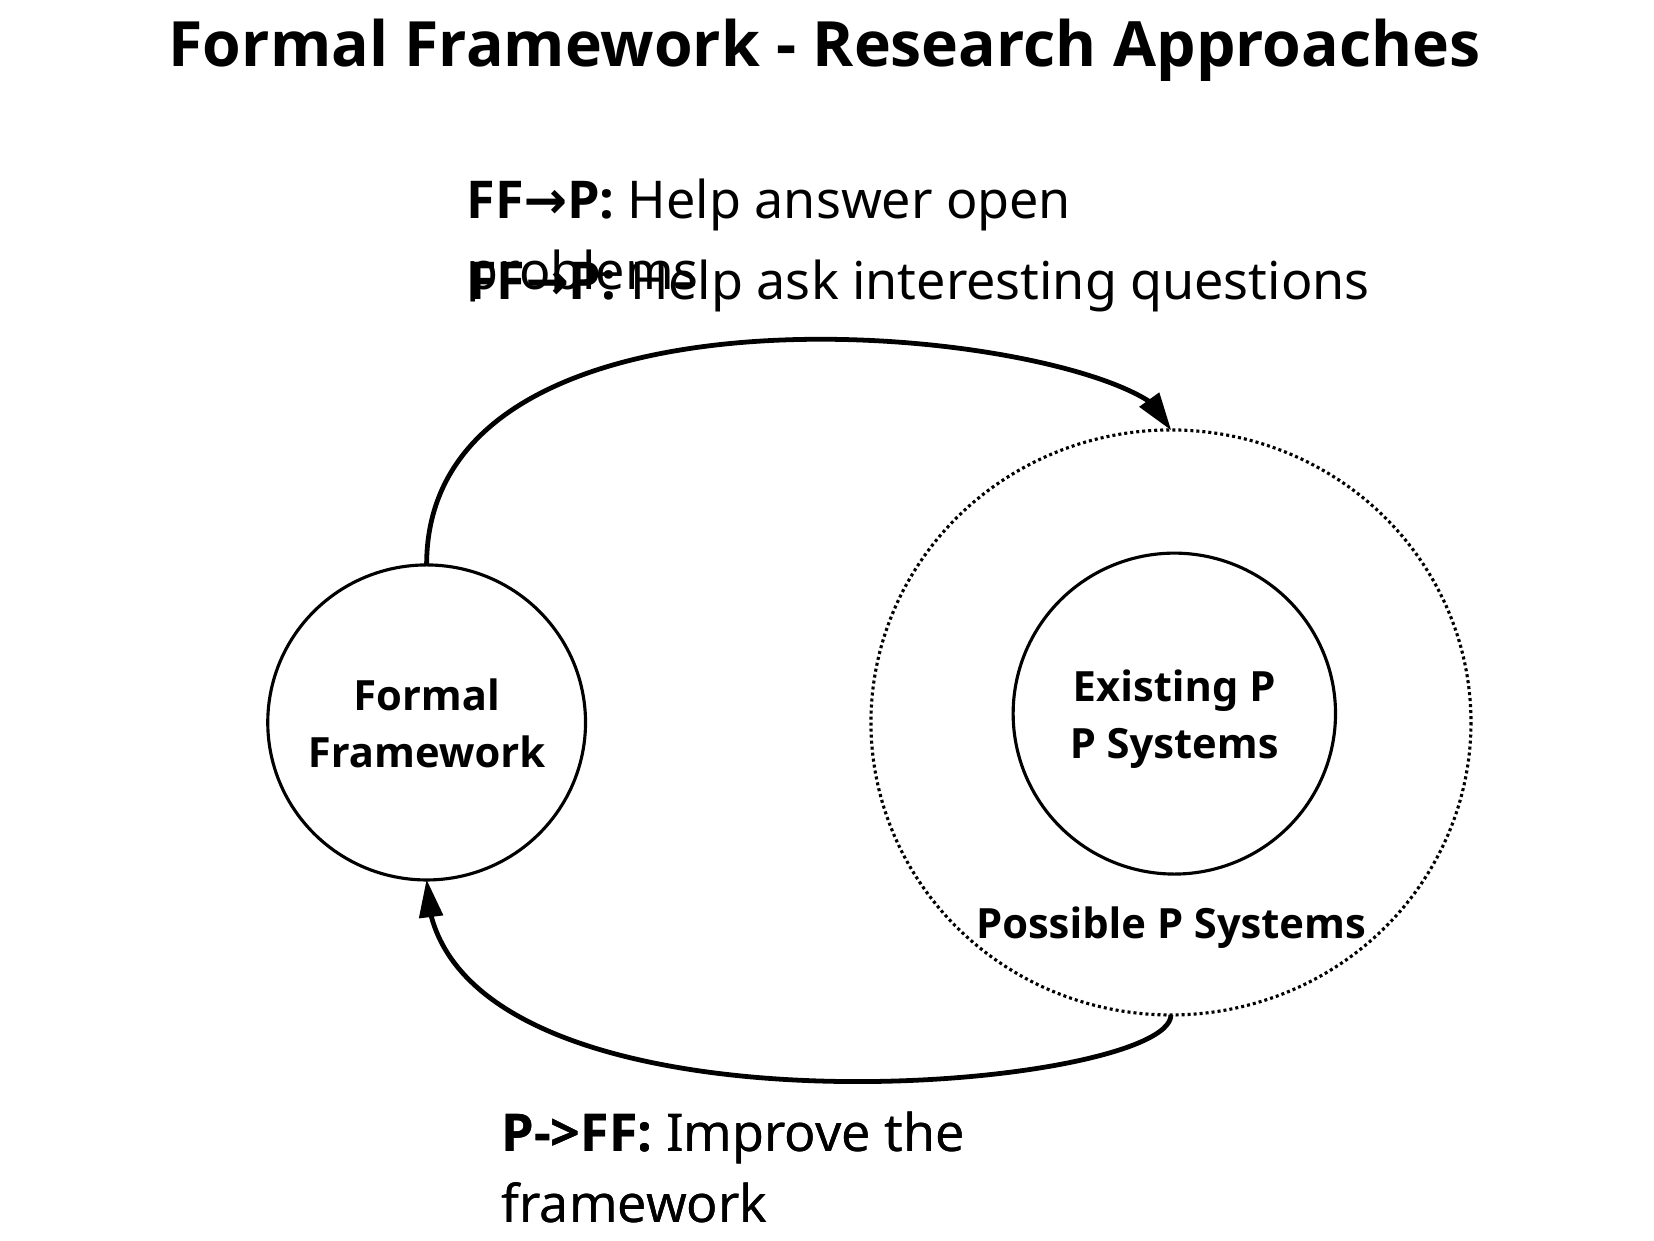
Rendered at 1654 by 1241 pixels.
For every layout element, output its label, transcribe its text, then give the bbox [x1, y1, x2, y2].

text_box Formal Framework [267, 564, 586, 880]
text_box P->FF: Improve the framework [486, 1088, 1168, 1172]
text_box FF→P: Help ask interesting questions [453, 236, 1264, 321]
title Formal Framework - Research Approaches [0, 1, 1651, 84]
text_box FF→P: Help answer open problems [451, 155, 1210, 308]
text_box Possible P Systems [870, 429, 1472, 1015]
